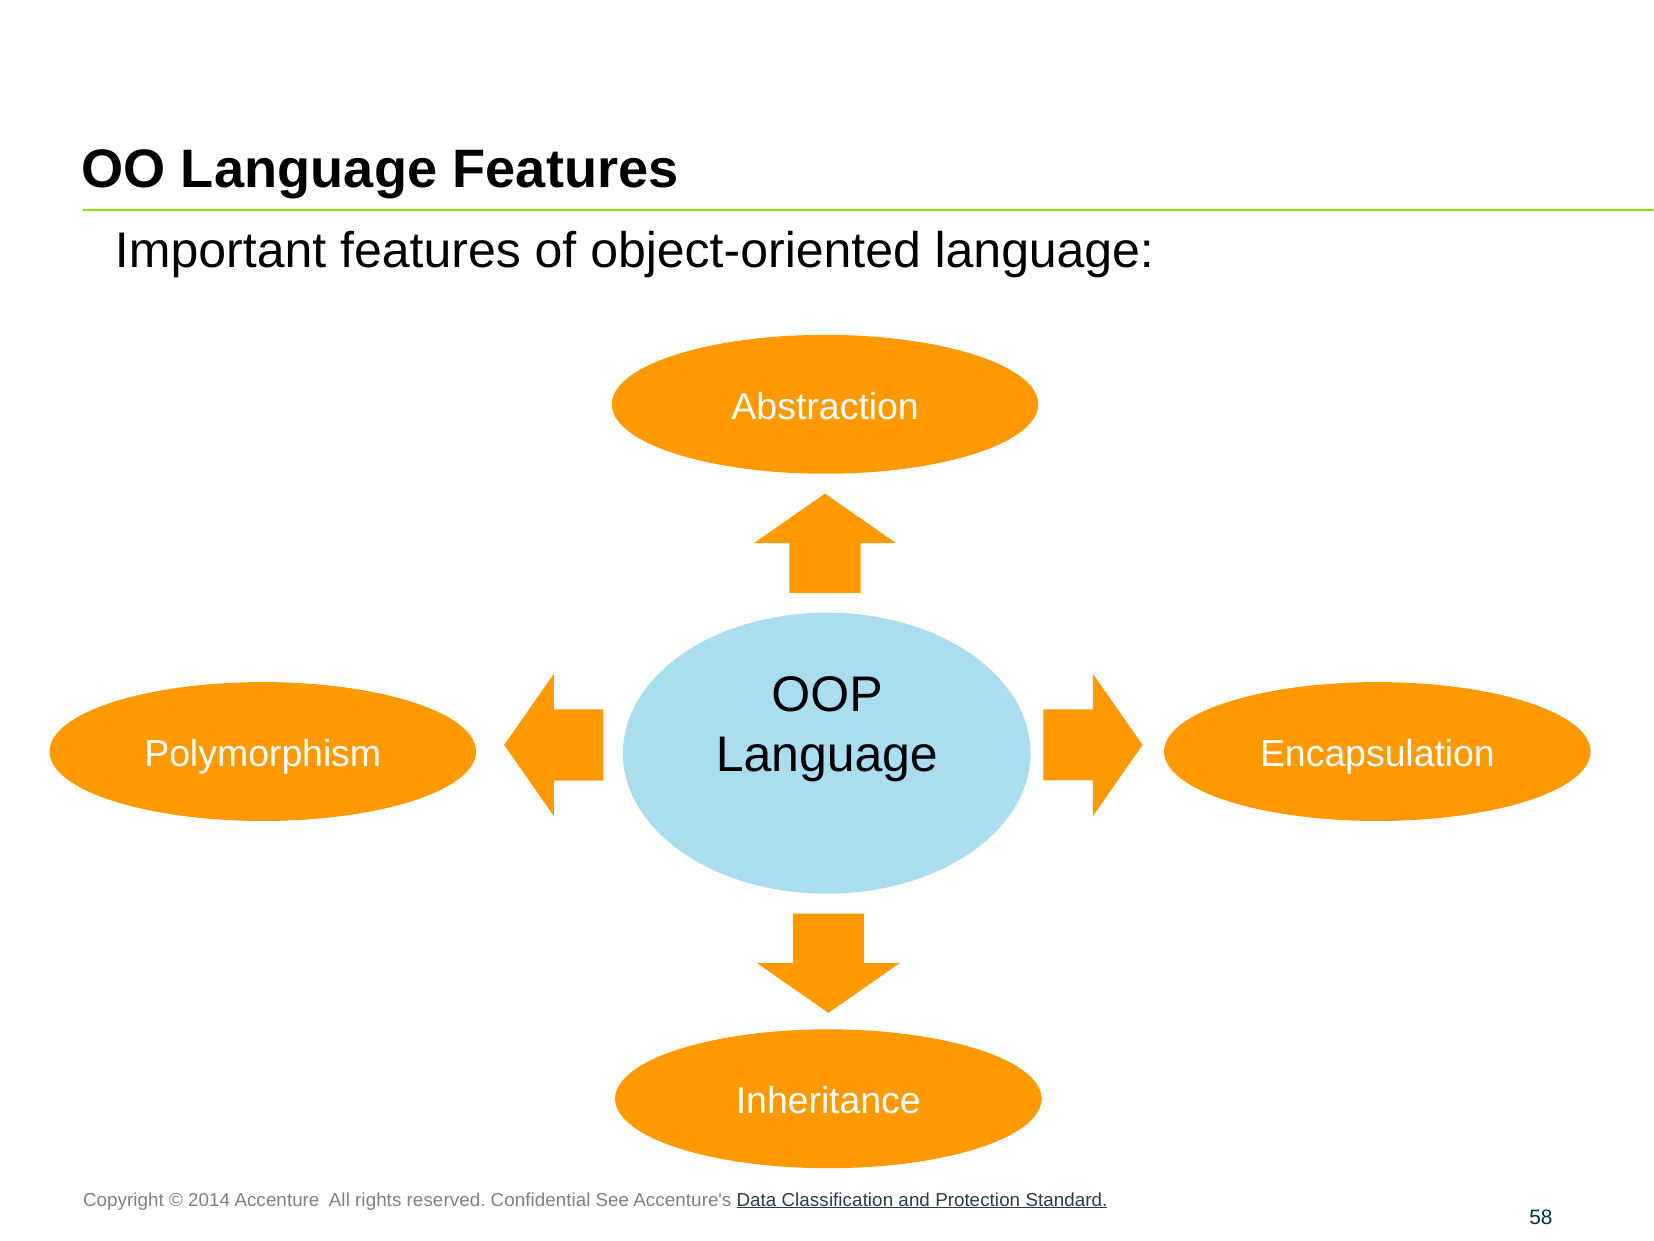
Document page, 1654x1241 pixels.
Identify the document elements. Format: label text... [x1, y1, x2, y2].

text_box OOP Language [622, 612, 1031, 894]
text_box Polymorphism [49, 682, 477, 821]
text_box Encapsulation [1164, 682, 1591, 821]
text_box [1043, 673, 1143, 817]
text_box Important features of object-oriented language: [100, 210, 1184, 286]
text_box 58 [1529, 1182, 1645, 1229]
text_box [504, 673, 604, 817]
title OO Language Features [81, 56, 1654, 199]
text_box Inheritance [615, 1029, 1042, 1169]
text_box [753, 493, 897, 593]
text_box [757, 913, 900, 1013]
text_box Abstraction [611, 334, 1039, 474]
